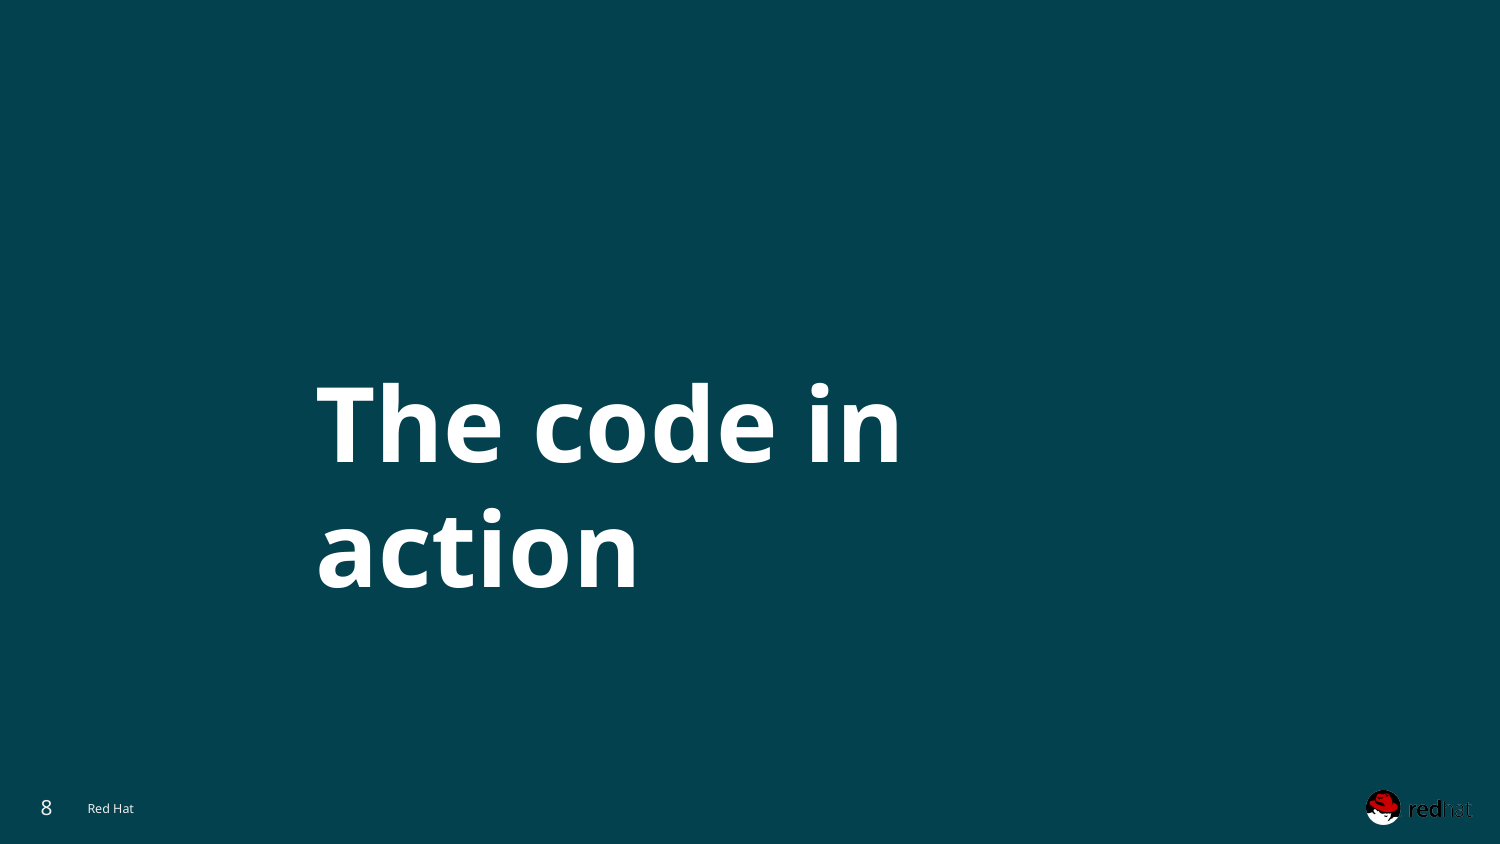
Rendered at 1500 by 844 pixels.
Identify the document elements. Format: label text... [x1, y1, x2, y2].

picture [1366, 790, 1474, 825]
slide_number <number> [16, 776, 77, 842]
text_box The code in action [300, 343, 1200, 624]
